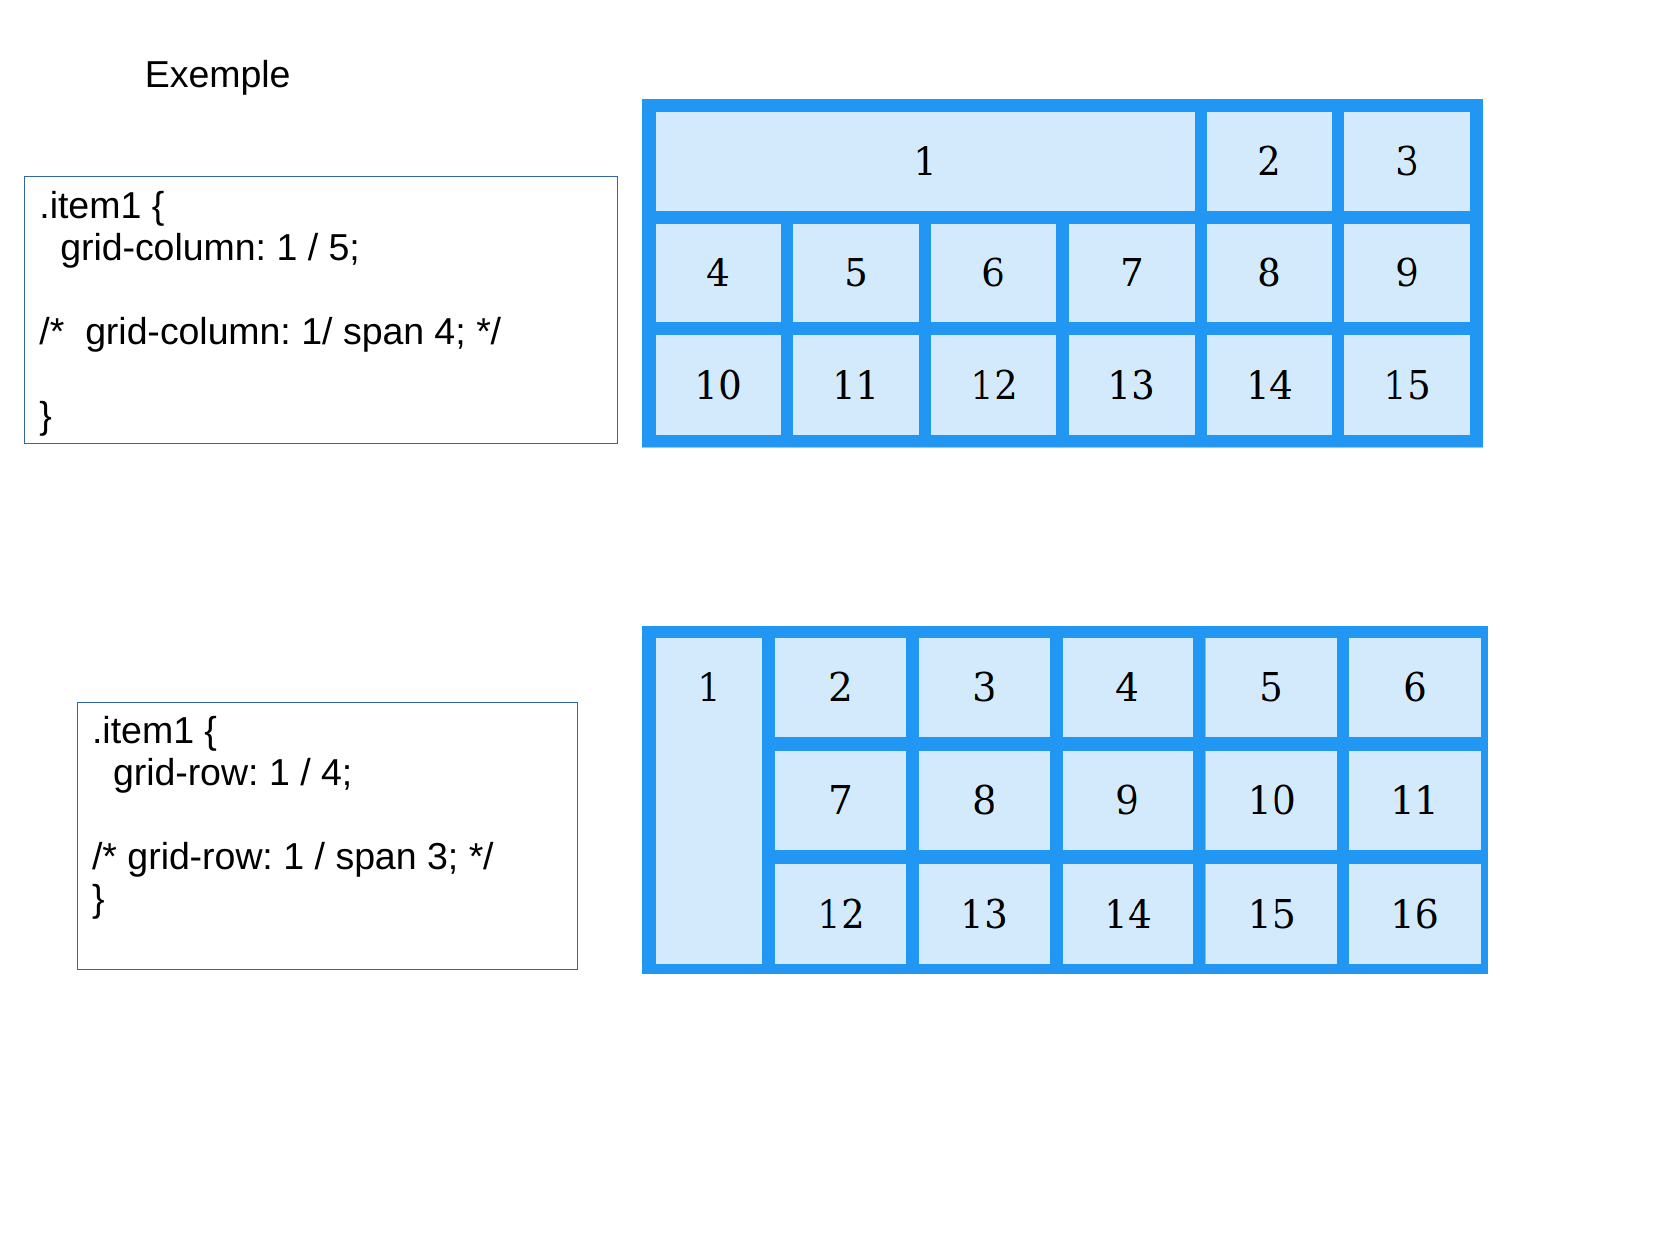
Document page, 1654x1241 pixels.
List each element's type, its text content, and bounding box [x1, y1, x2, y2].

text_box .item1 { grid-column: 1 / 5; /* grid-column: 1/ span 4; */ } [24, 176, 618, 444]
picture [640, 95, 1486, 448]
picture [640, 626, 1488, 974]
text_box Exemple [130, 46, 306, 104]
text_box .item1 { grid-row: 1 / 4; /* grid-row: 1 / span 3; */ } [77, 702, 578, 970]
